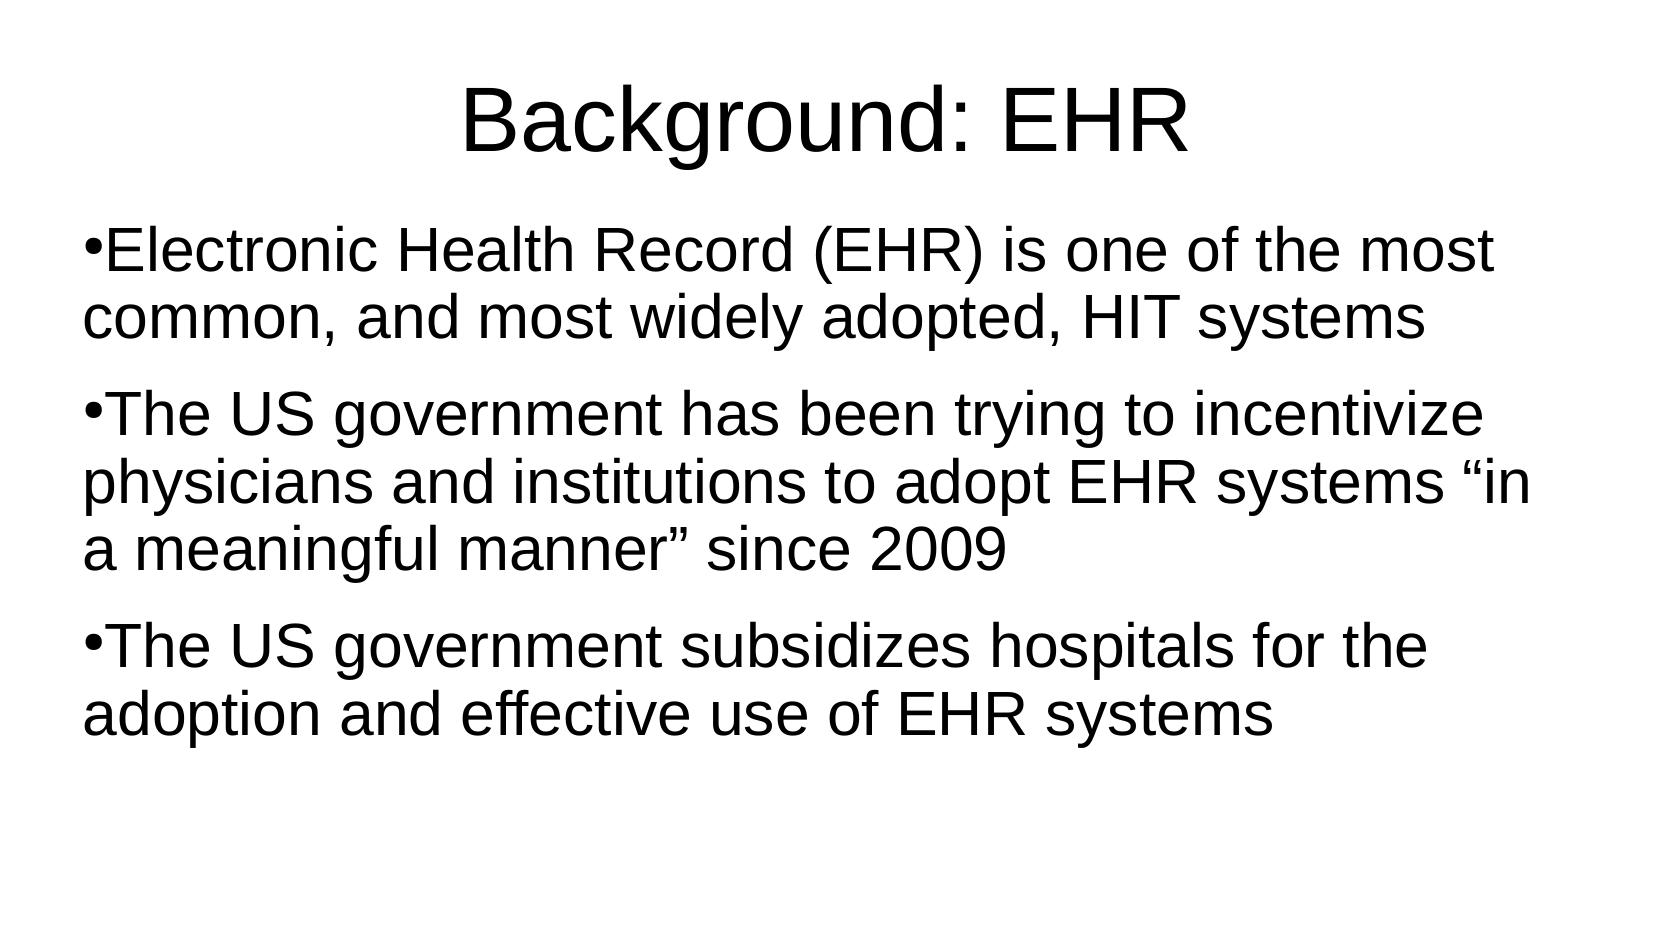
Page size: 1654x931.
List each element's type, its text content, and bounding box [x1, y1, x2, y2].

title Background: EHR [82, 37, 1571, 193]
list Electronic Health Record (EHR) is one of the most common, and most widely adopted, HIT systems The US government has been trying to incentivize physicians and institutions to adopt EHR systems “in a meaningful manner” since 2009 The US government subsidizes hospitals for the adoption and effective use of EHR systems [82, 217, 1571, 758]
